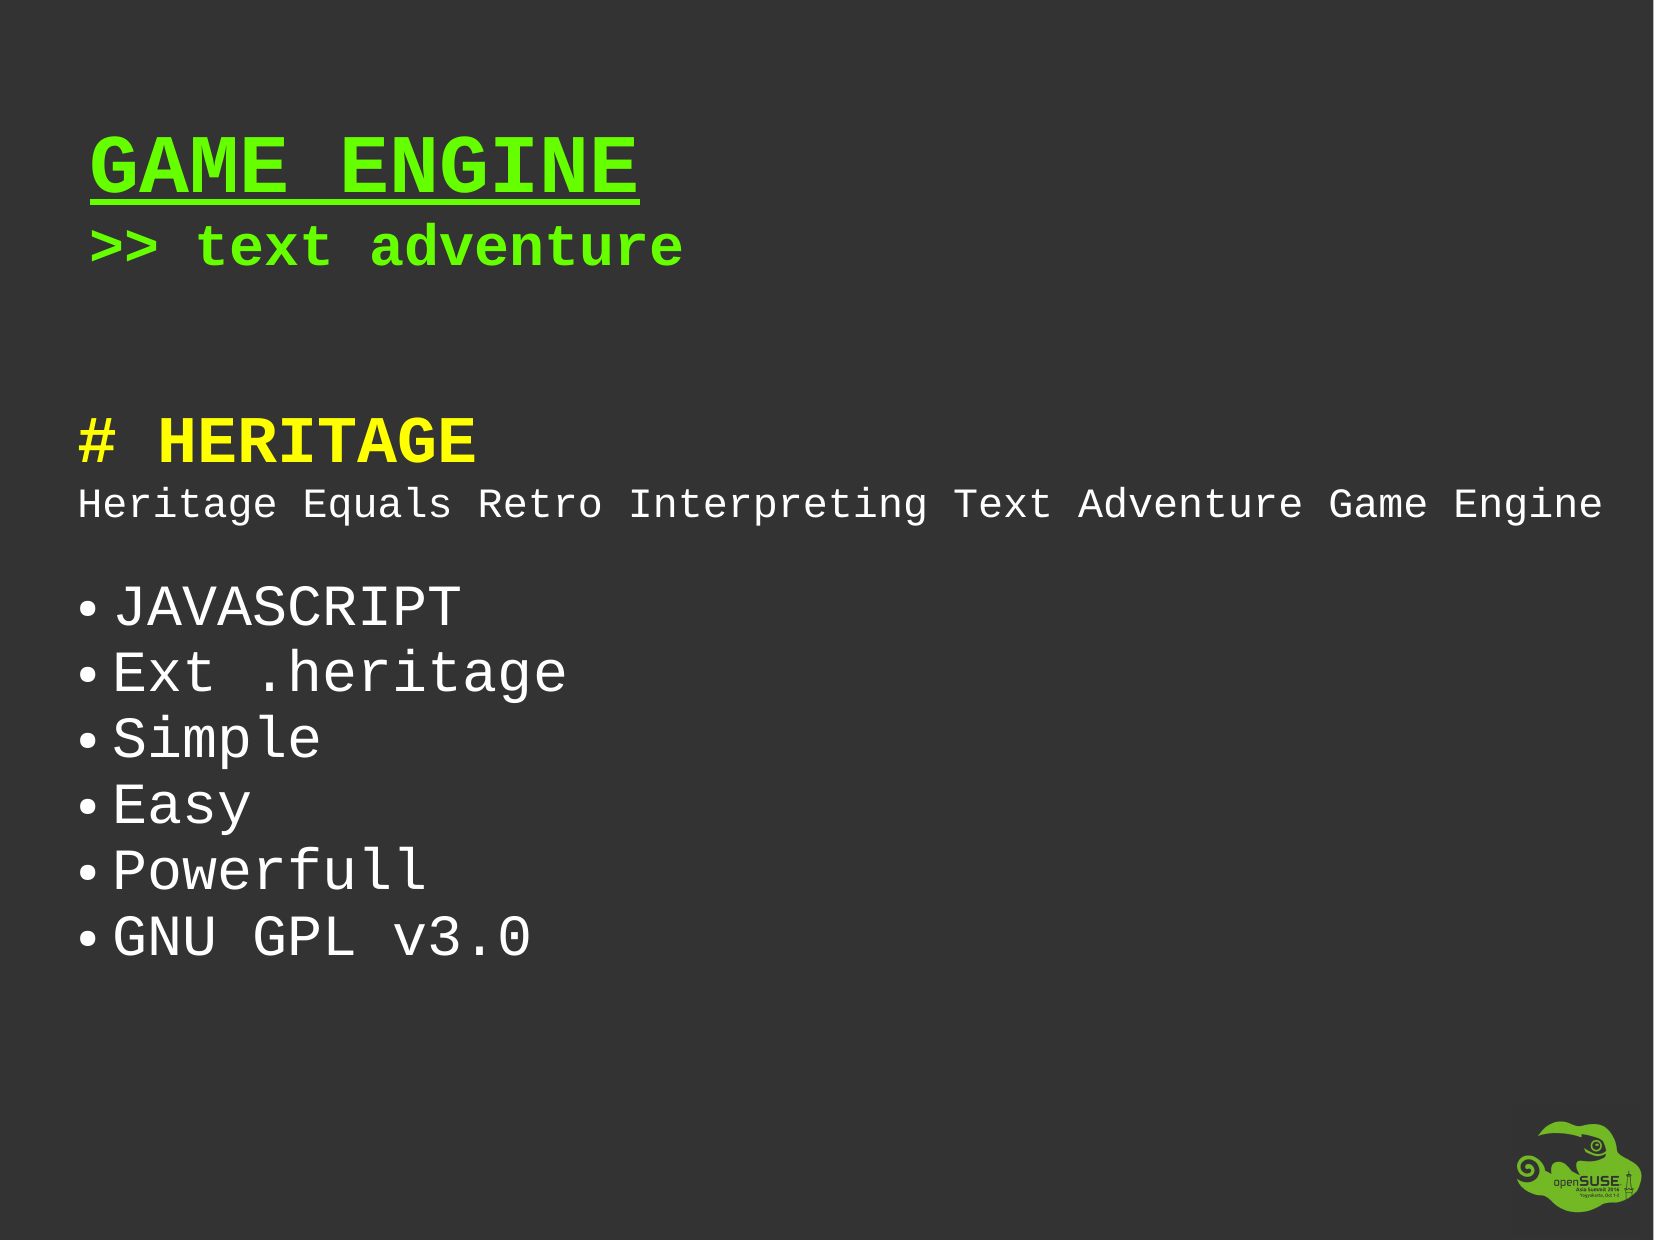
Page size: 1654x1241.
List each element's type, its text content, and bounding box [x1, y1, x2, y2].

text_box GAME ENGINE >> text adventure [75, 115, 1426, 399]
text_box # HERITAGE Heritage Equals Retro Interpreting Text Adventure Game Engine JAVASCRIPT Ext .heritage Simple Easy Powerfull GNU GPL v3.0 [62, 399, 1618, 991]
picture [1511, 1098, 1647, 1235]
